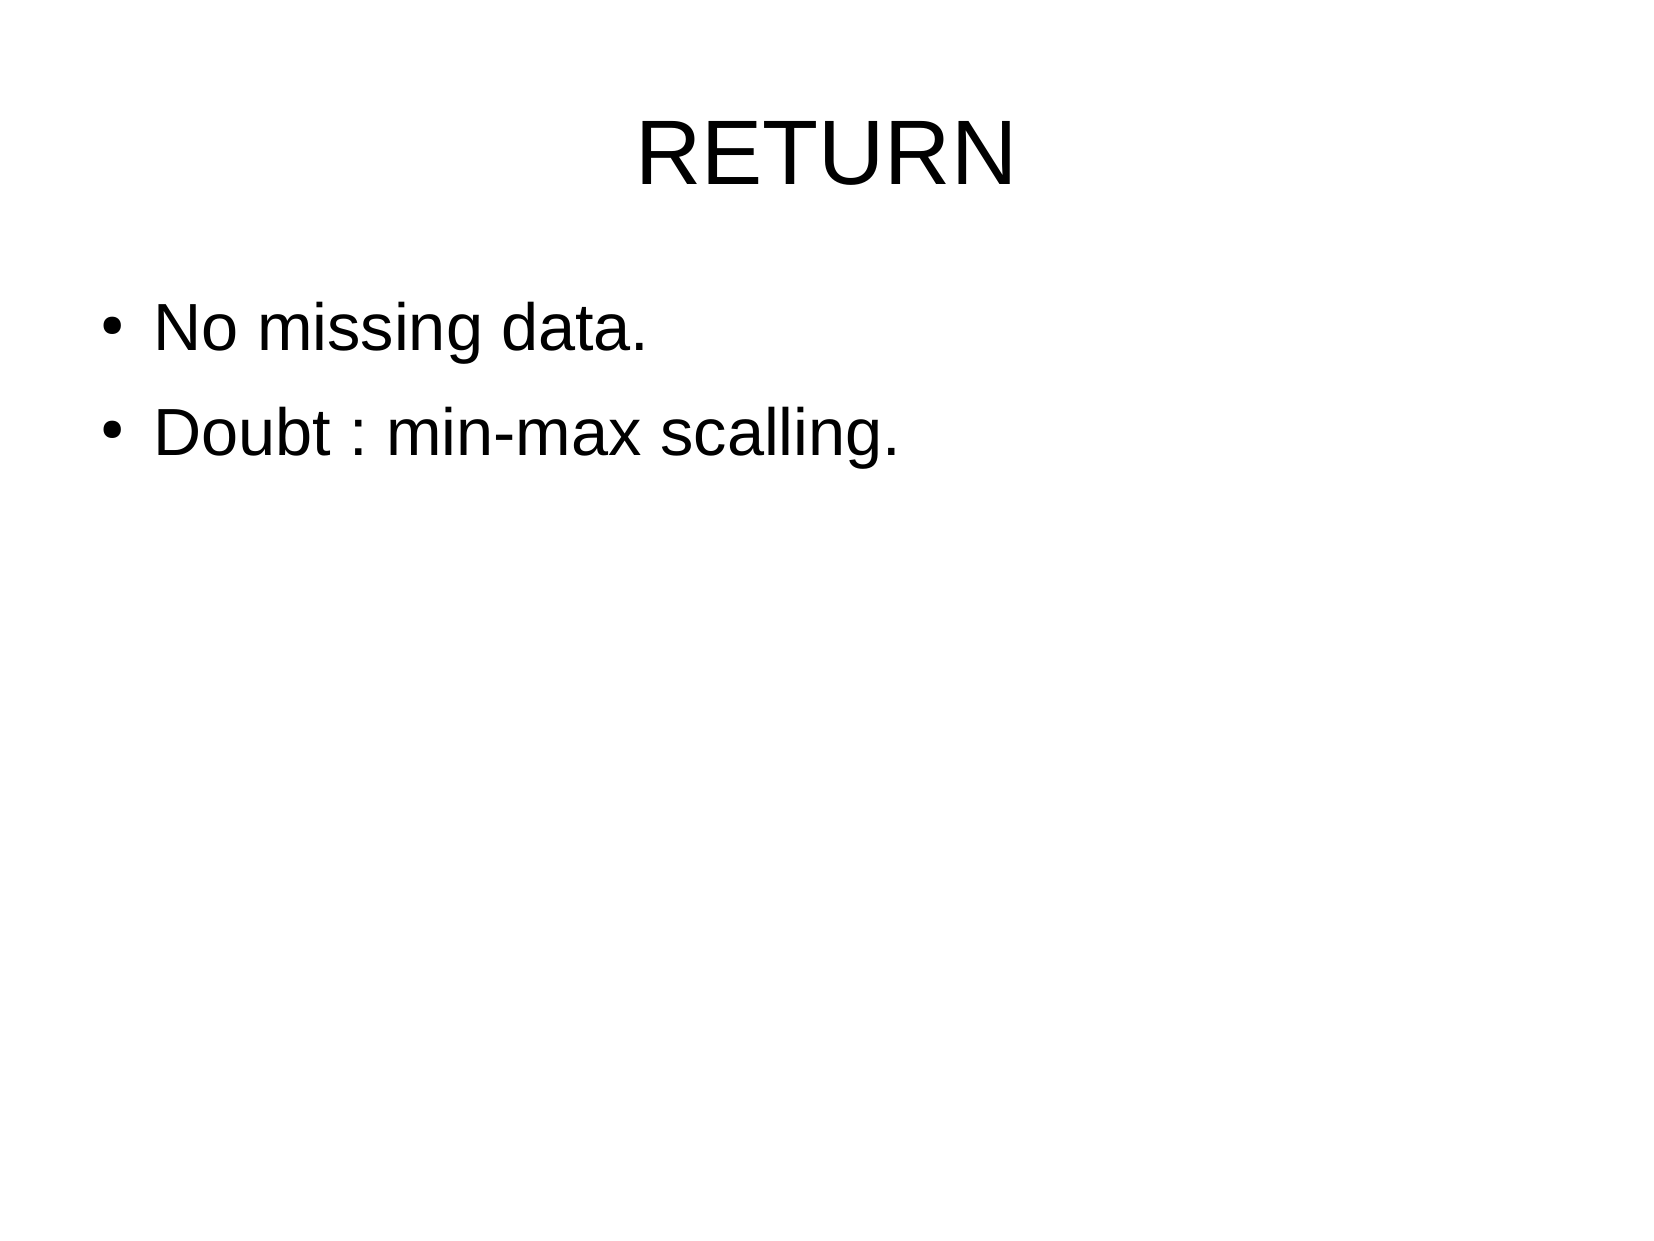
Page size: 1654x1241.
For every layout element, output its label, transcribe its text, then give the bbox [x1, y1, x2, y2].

title RETURN [82, 49, 1571, 257]
list No missing data. Doubt : min-max scalling. [82, 290, 1571, 1010]
